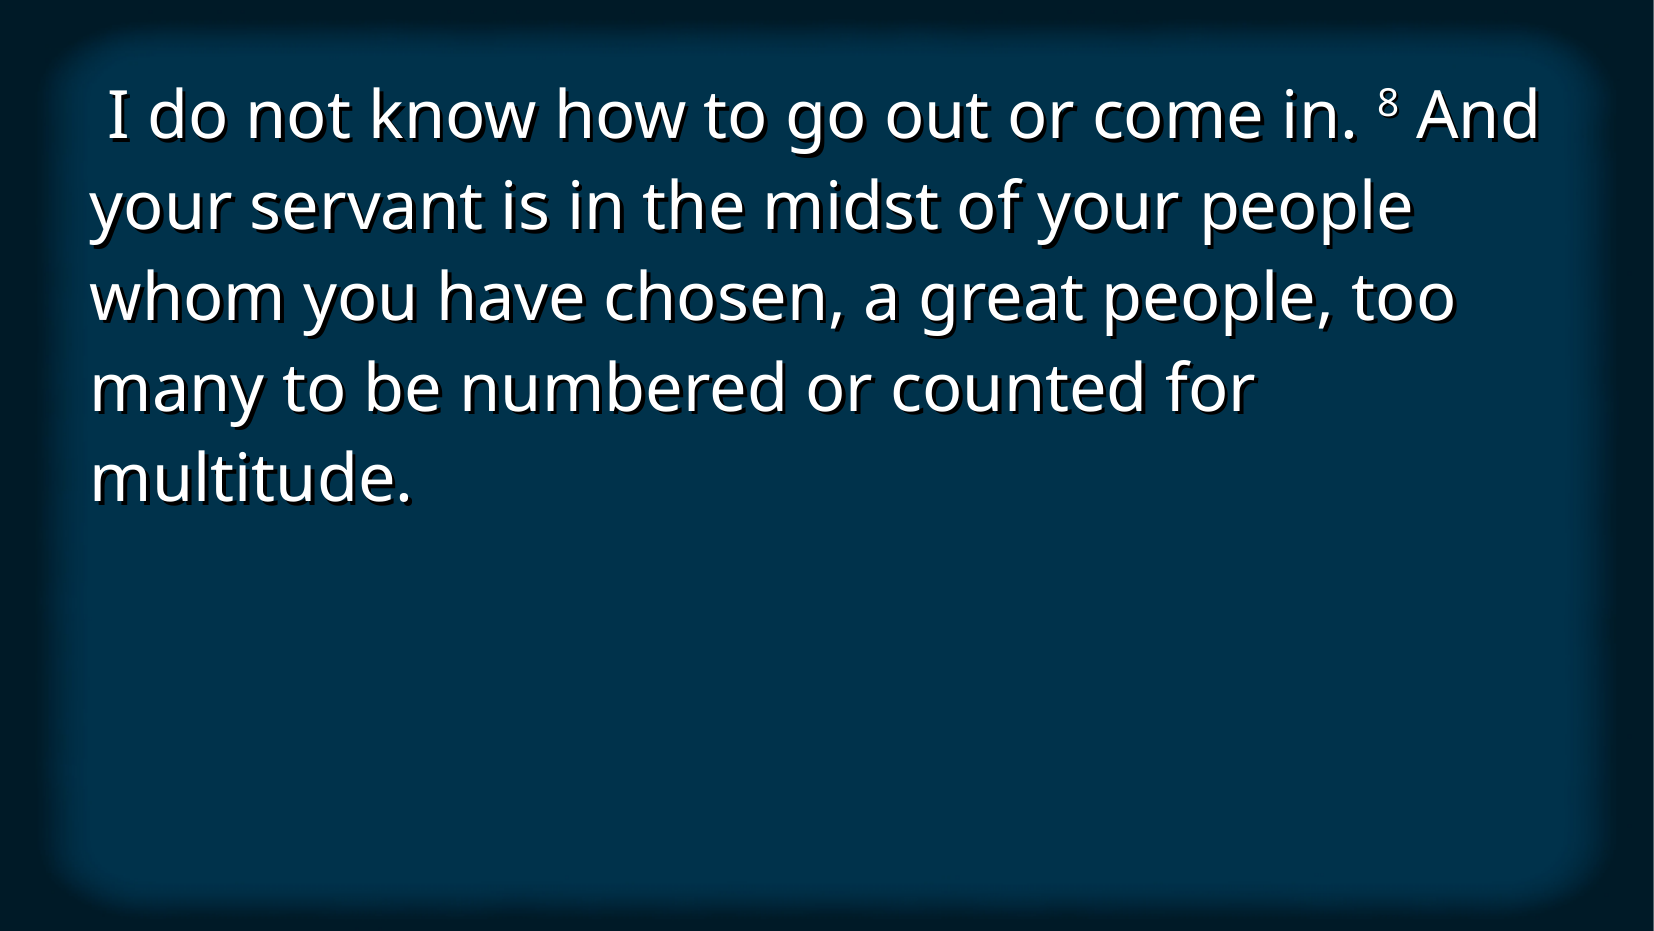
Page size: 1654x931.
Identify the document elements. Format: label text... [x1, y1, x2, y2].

text_box I do not know how to go out or come in. 8 And your servant is in the midst of your people whom you have chosen, a great people, too many to be numbered or counted for multitude. [75, 60, 1591, 430]
picture [0, 0, 1654, 931]
